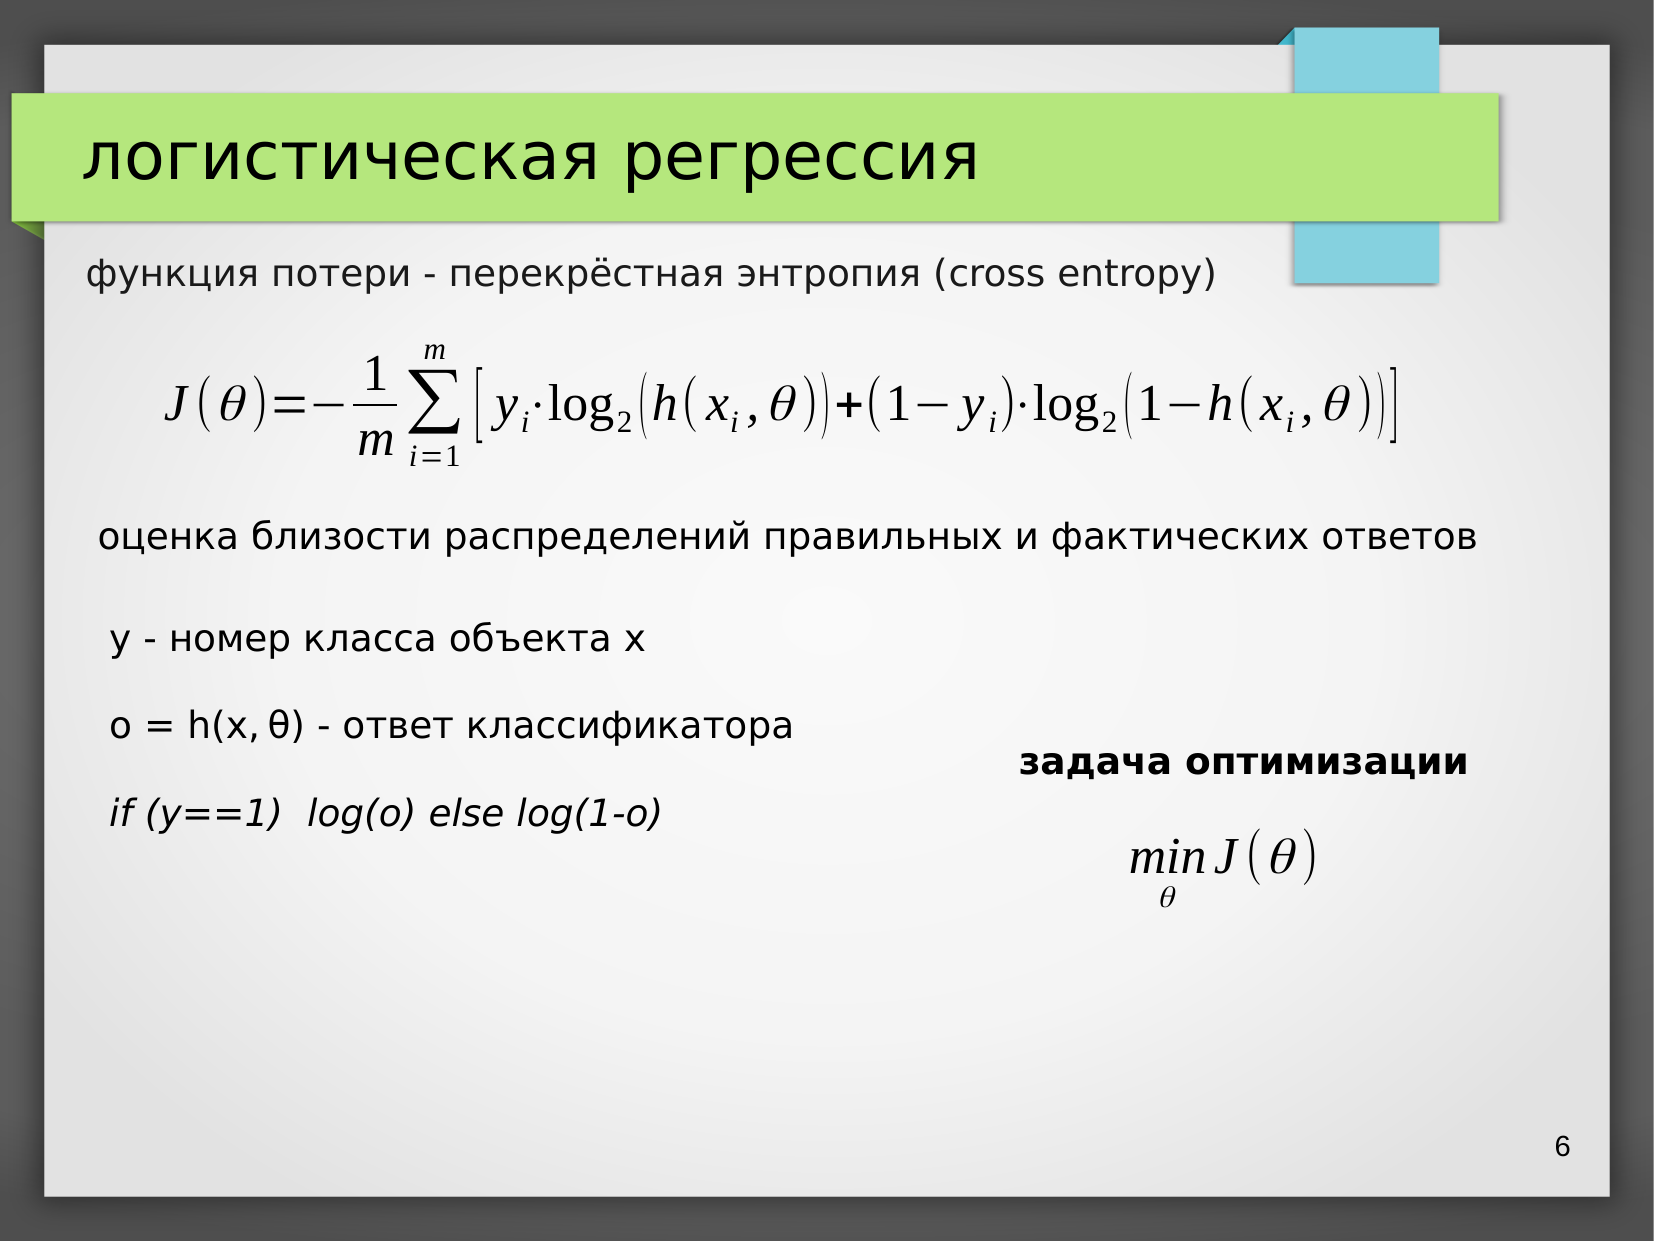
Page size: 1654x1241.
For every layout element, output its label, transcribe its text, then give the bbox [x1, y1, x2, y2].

picture [0, 0, 1654, 1241]
chart [1122, 825, 1327, 910]
title логистическая регрессия [81, 108, 1464, 205]
text_box оценка близости распределений правильных и фактических ответов [82, 507, 1560, 567]
text_box функция потери - перекрёстная энтропия (cross entropy) [70, 244, 1335, 308]
text_box y - номер класса объекта х o = h(x, θ) - ответ классификатора if (y==1) log(o) else log(1-o) [94, 609, 815, 886]
text_box задача оптимизации [1003, 732, 1512, 804]
chart [155, 332, 1406, 473]
